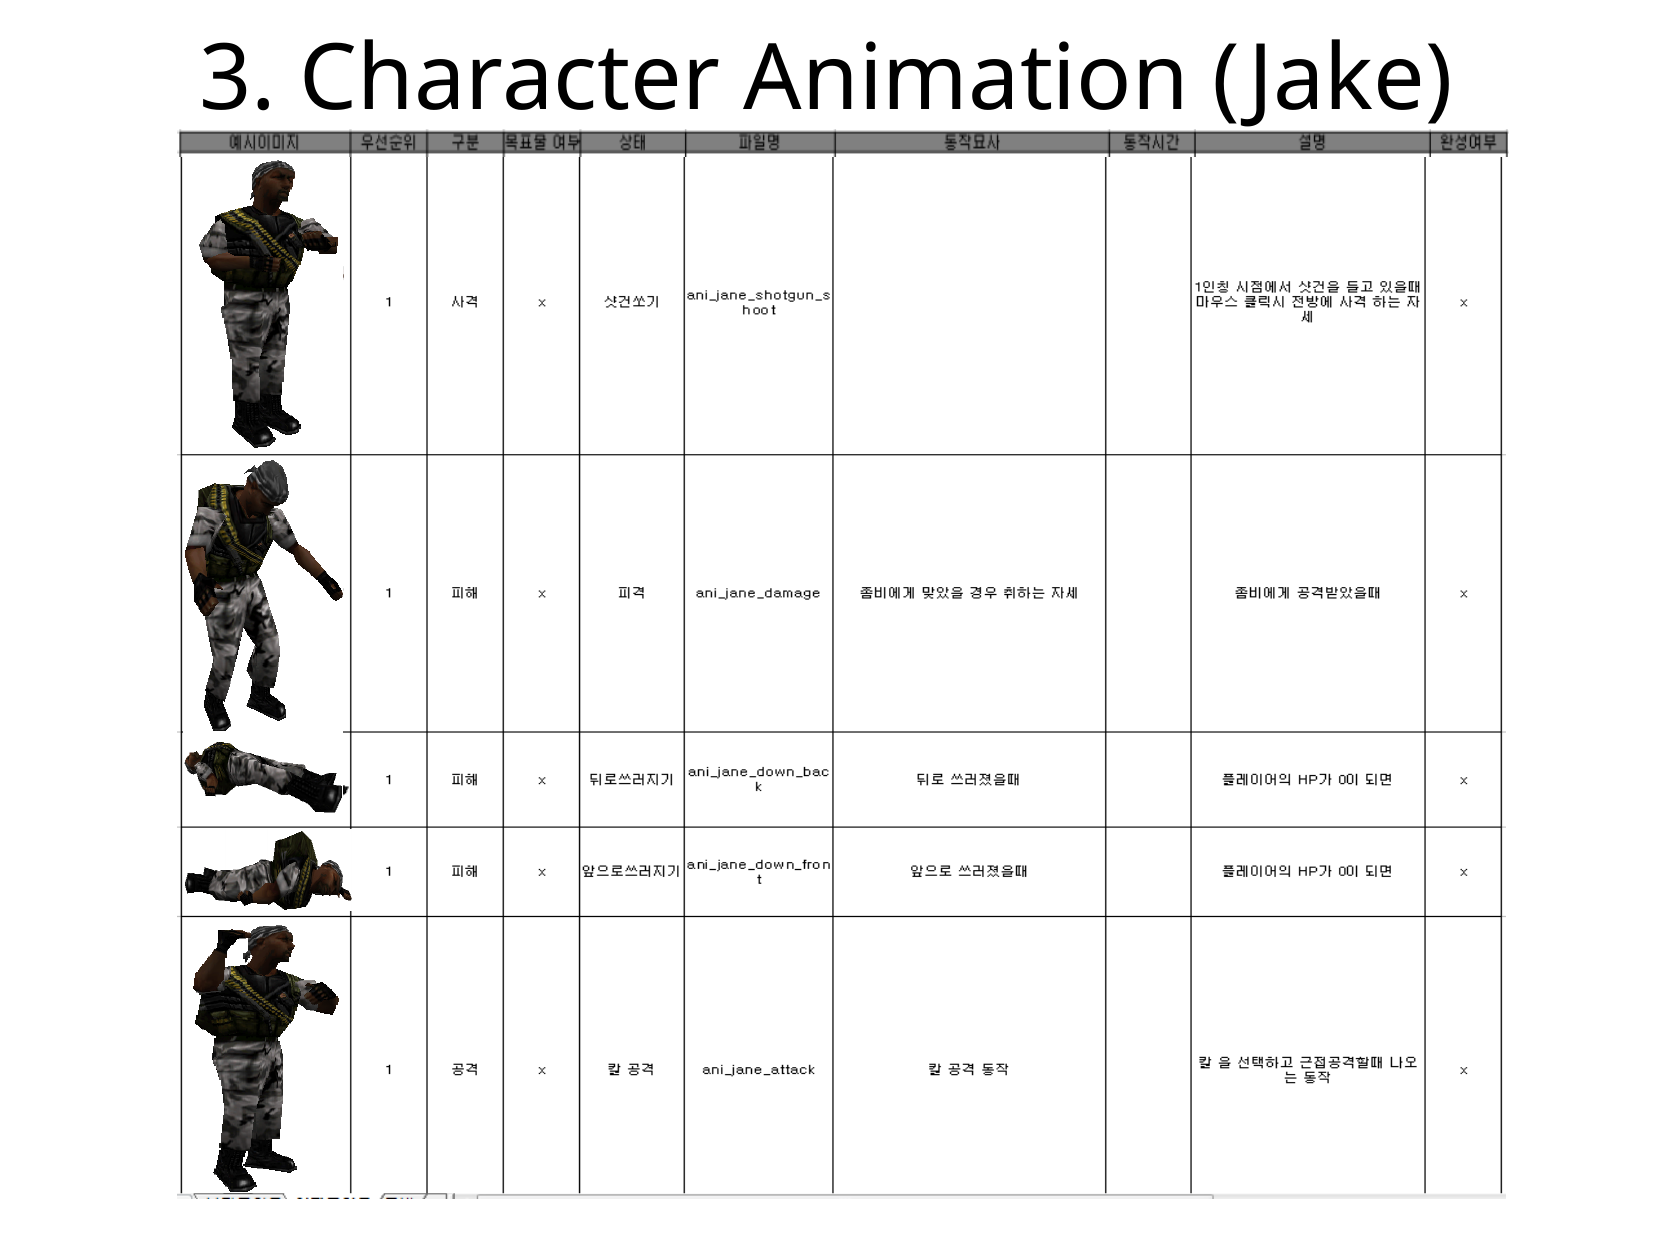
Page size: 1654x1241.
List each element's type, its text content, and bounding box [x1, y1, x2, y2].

picture [177, 129, 1509, 1199]
title 3. Character Animation (Jake) [82, 17, 1571, 130]
